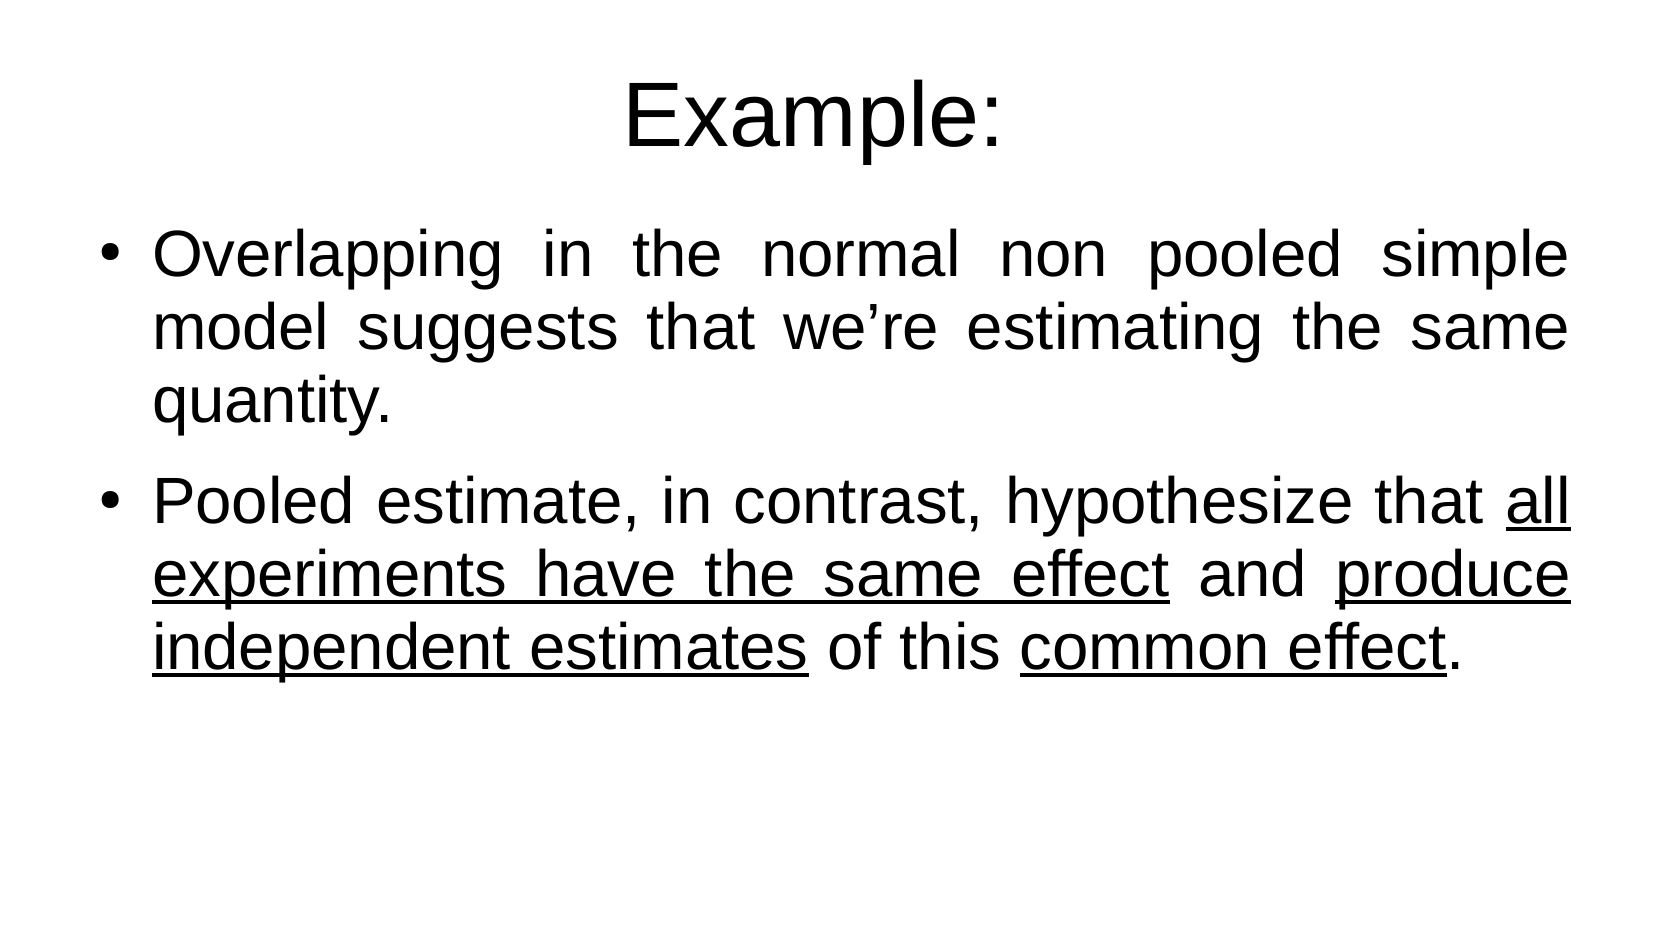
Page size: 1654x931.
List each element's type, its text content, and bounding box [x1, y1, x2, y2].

list Overlapping in the normal non pooled simple model suggests that we’re estimating the same quantity. Pooled estimate, in contrast, hypothesize that all experiments have the same effect and produce independent estimates of this common effect. [82, 217, 1571, 758]
title Example: [82, 37, 1571, 193]
